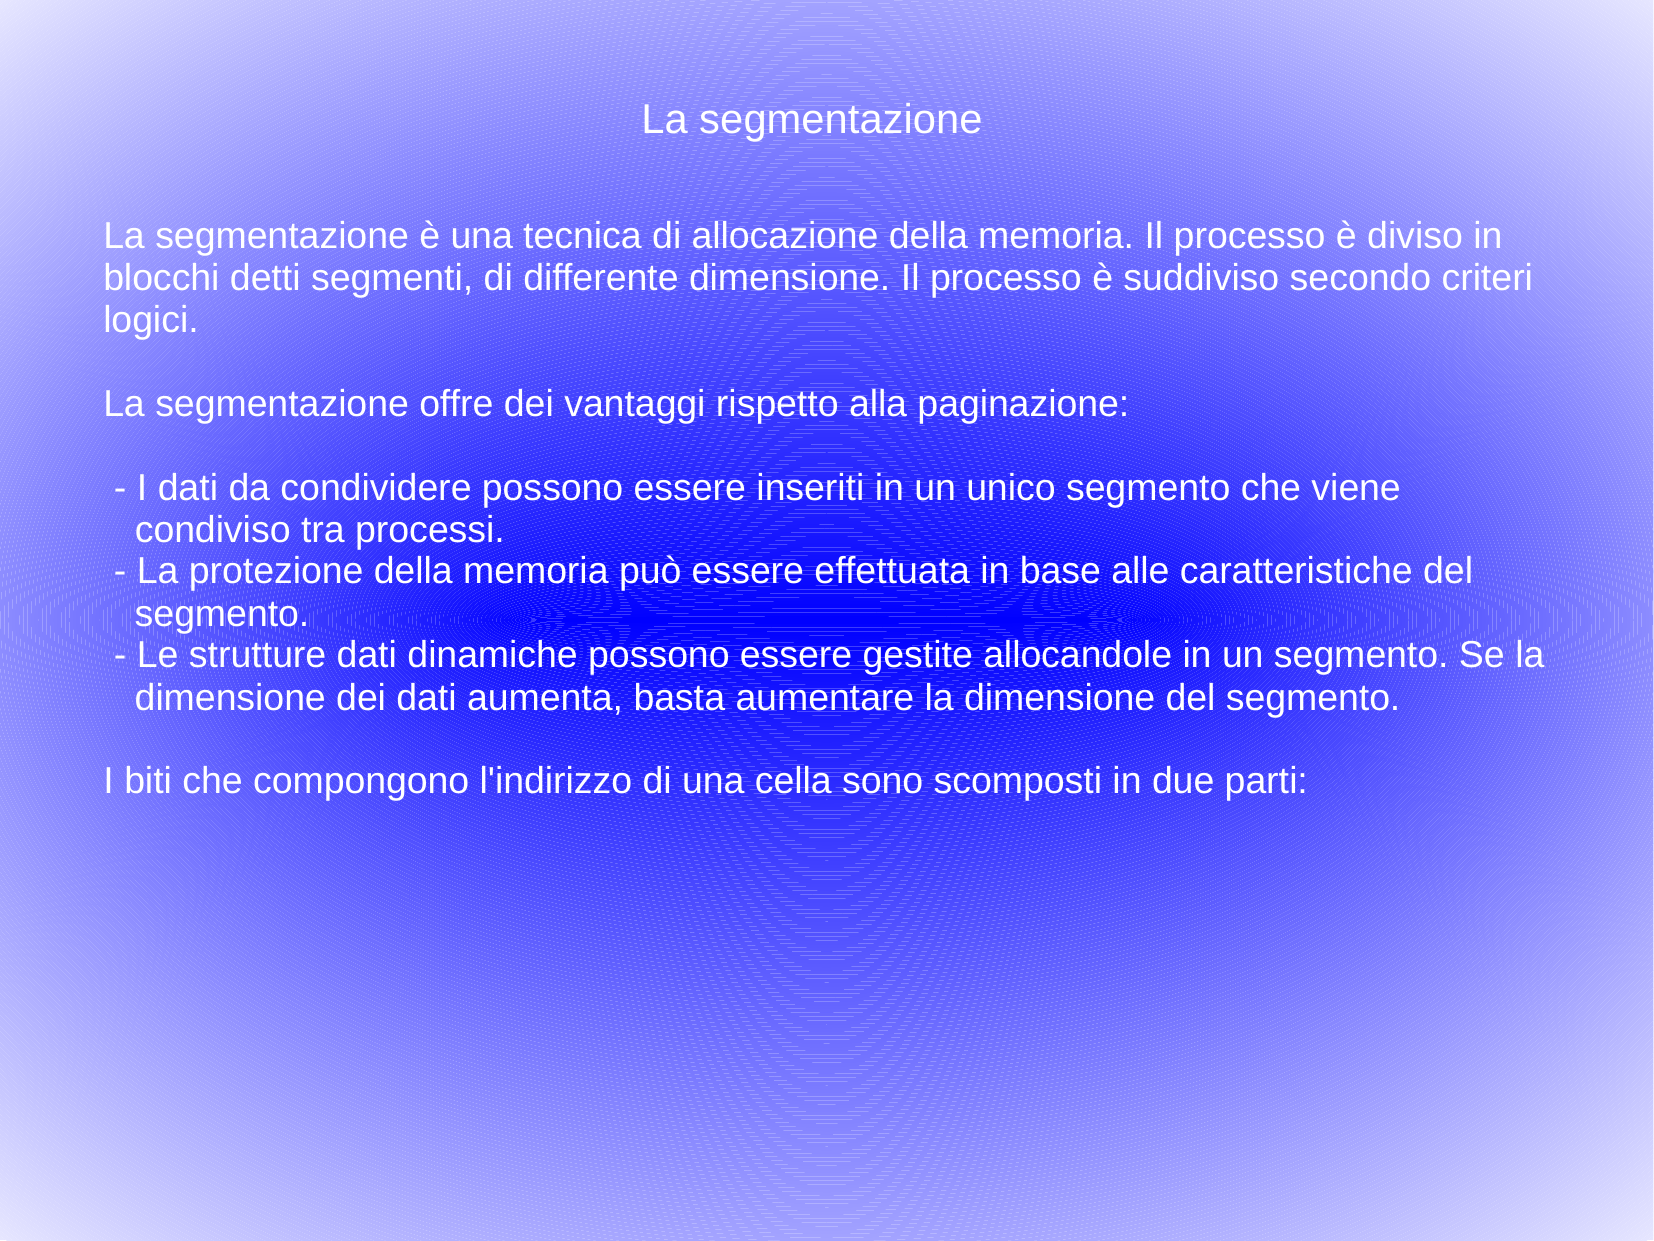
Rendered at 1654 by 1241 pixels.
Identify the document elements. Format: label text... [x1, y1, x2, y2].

text_box La segmentazione è una tecnica di allocazione della memoria. Il processo è diviso in blocchi detti segmenti, di differente dimensione. Il processo è suddiviso secondo criteri logici. La segmentazione offre dei vantaggi rispetto alla paginazione: - I dati da condividere possono essere inseriti in un unico segmento che viene condiviso tra processi. - La protezione della memoria può essere effettuata in base alle caratteristiche del segmento. - Le strutture dati dinamiche possono essere gestite allocandole in un segmento. Se la dimensione dei dati aumenta, basta aumentare la dimensione del segmento. I biti che compongono l'indirizzo di una cella sono scomposti in due parti: [88, 206, 1565, 811]
text_box La segmentazione [383, 88, 1241, 151]
